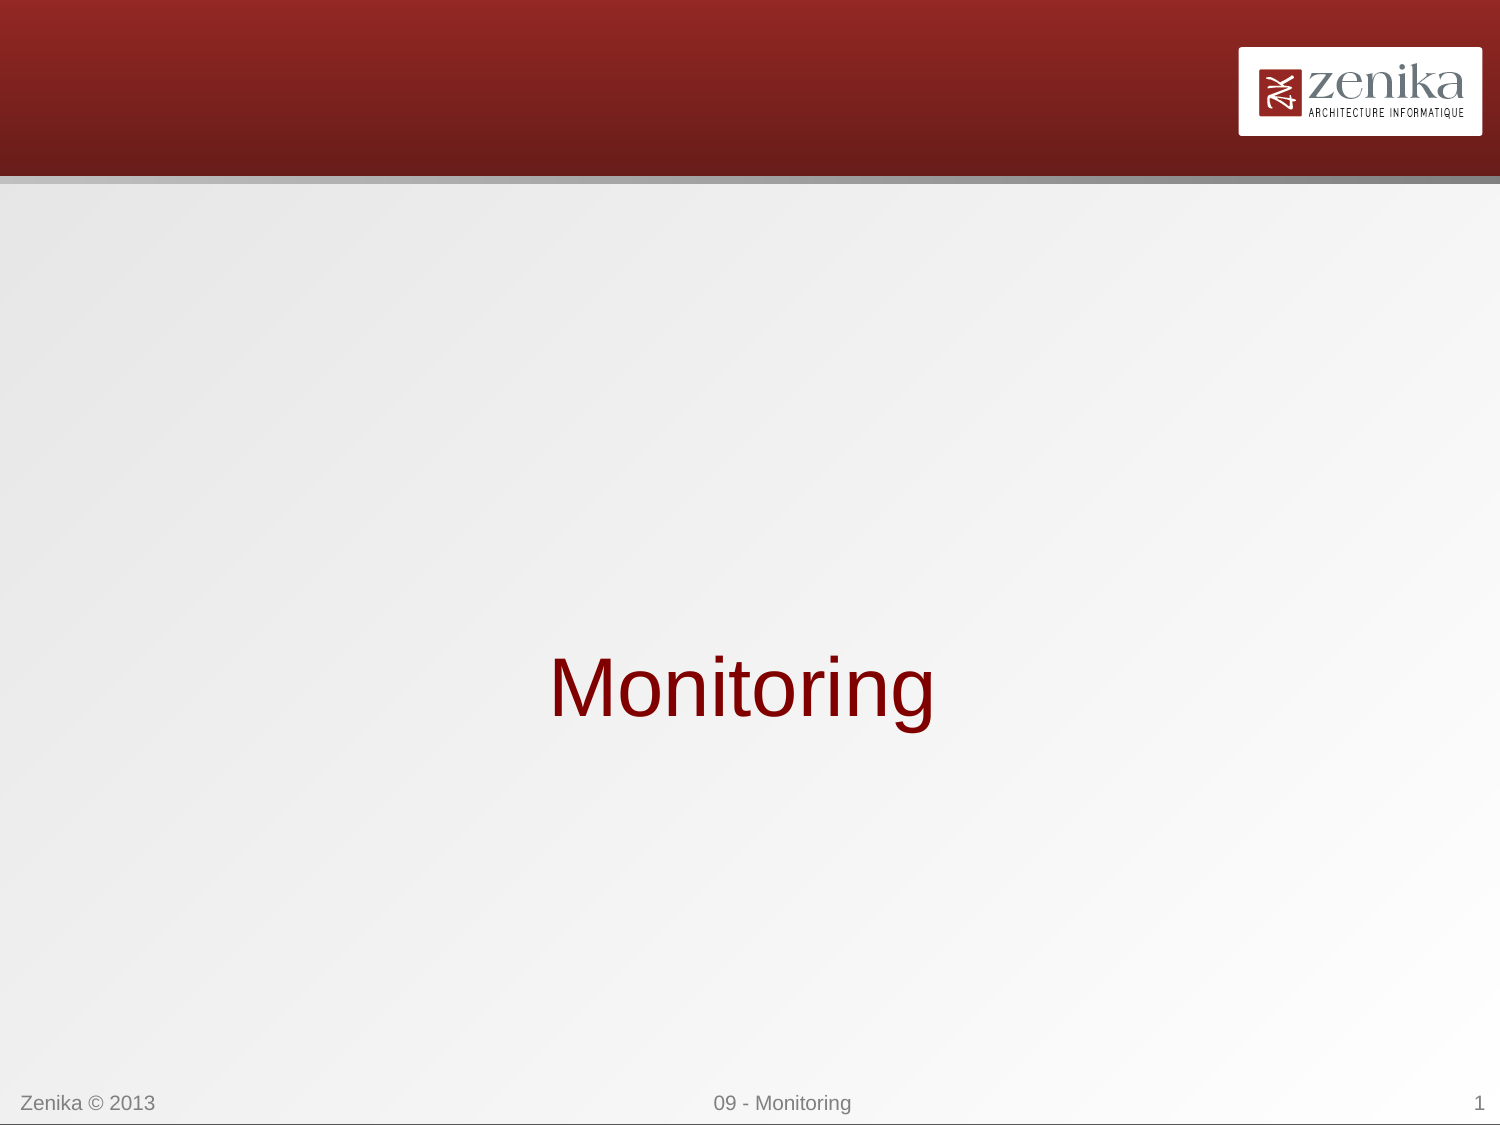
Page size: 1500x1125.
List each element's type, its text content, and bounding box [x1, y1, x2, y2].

text_box Monitoring [50, 249, 1435, 1079]
picture [1257, 58, 1464, 125]
